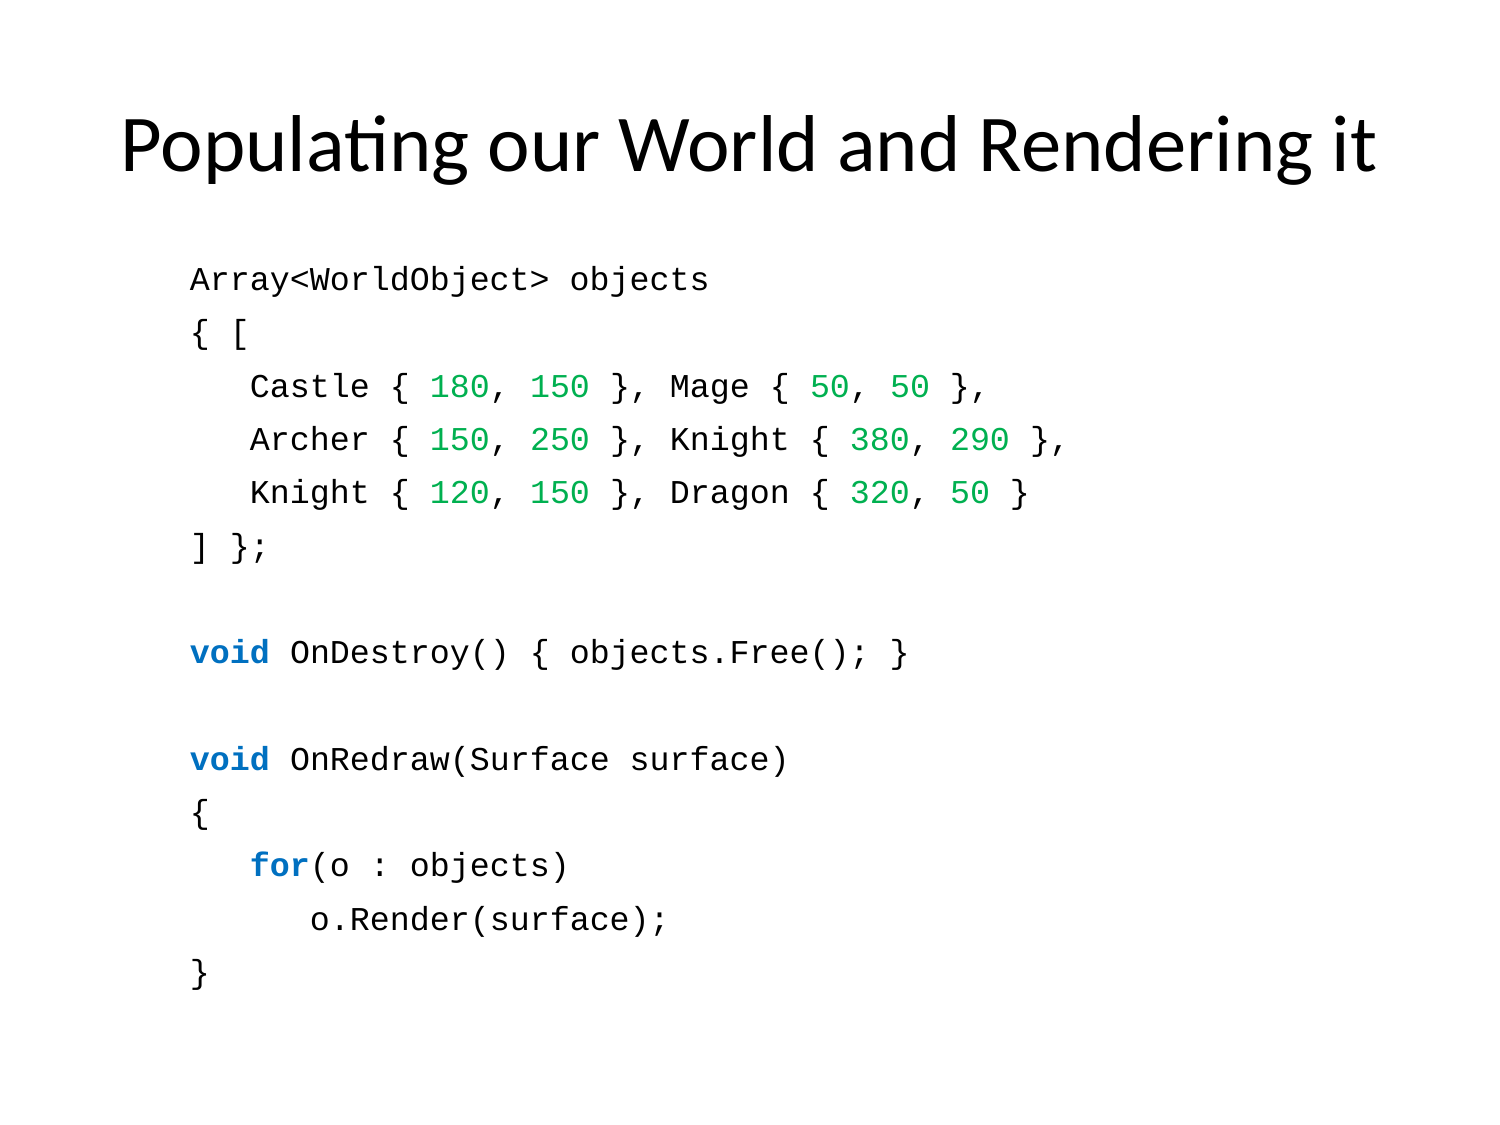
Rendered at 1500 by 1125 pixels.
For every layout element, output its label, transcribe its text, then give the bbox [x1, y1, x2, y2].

title Populating our World and Rendering it [75, 45, 1425, 233]
list Array<WorldObject> objects { [ Castle { 180, 150 }, Mage { 50, 50 }, Archer { 150, 250 }, Knight { 380, 290 }, Knight { 120, 150 }, Dragon { 320, 50 } ] }; void OnDestroy() { objects.Free(); } void OnRedraw(Surface surface) { for(o : objects) o.Render(surface); } [174, 249, 1313, 963]
